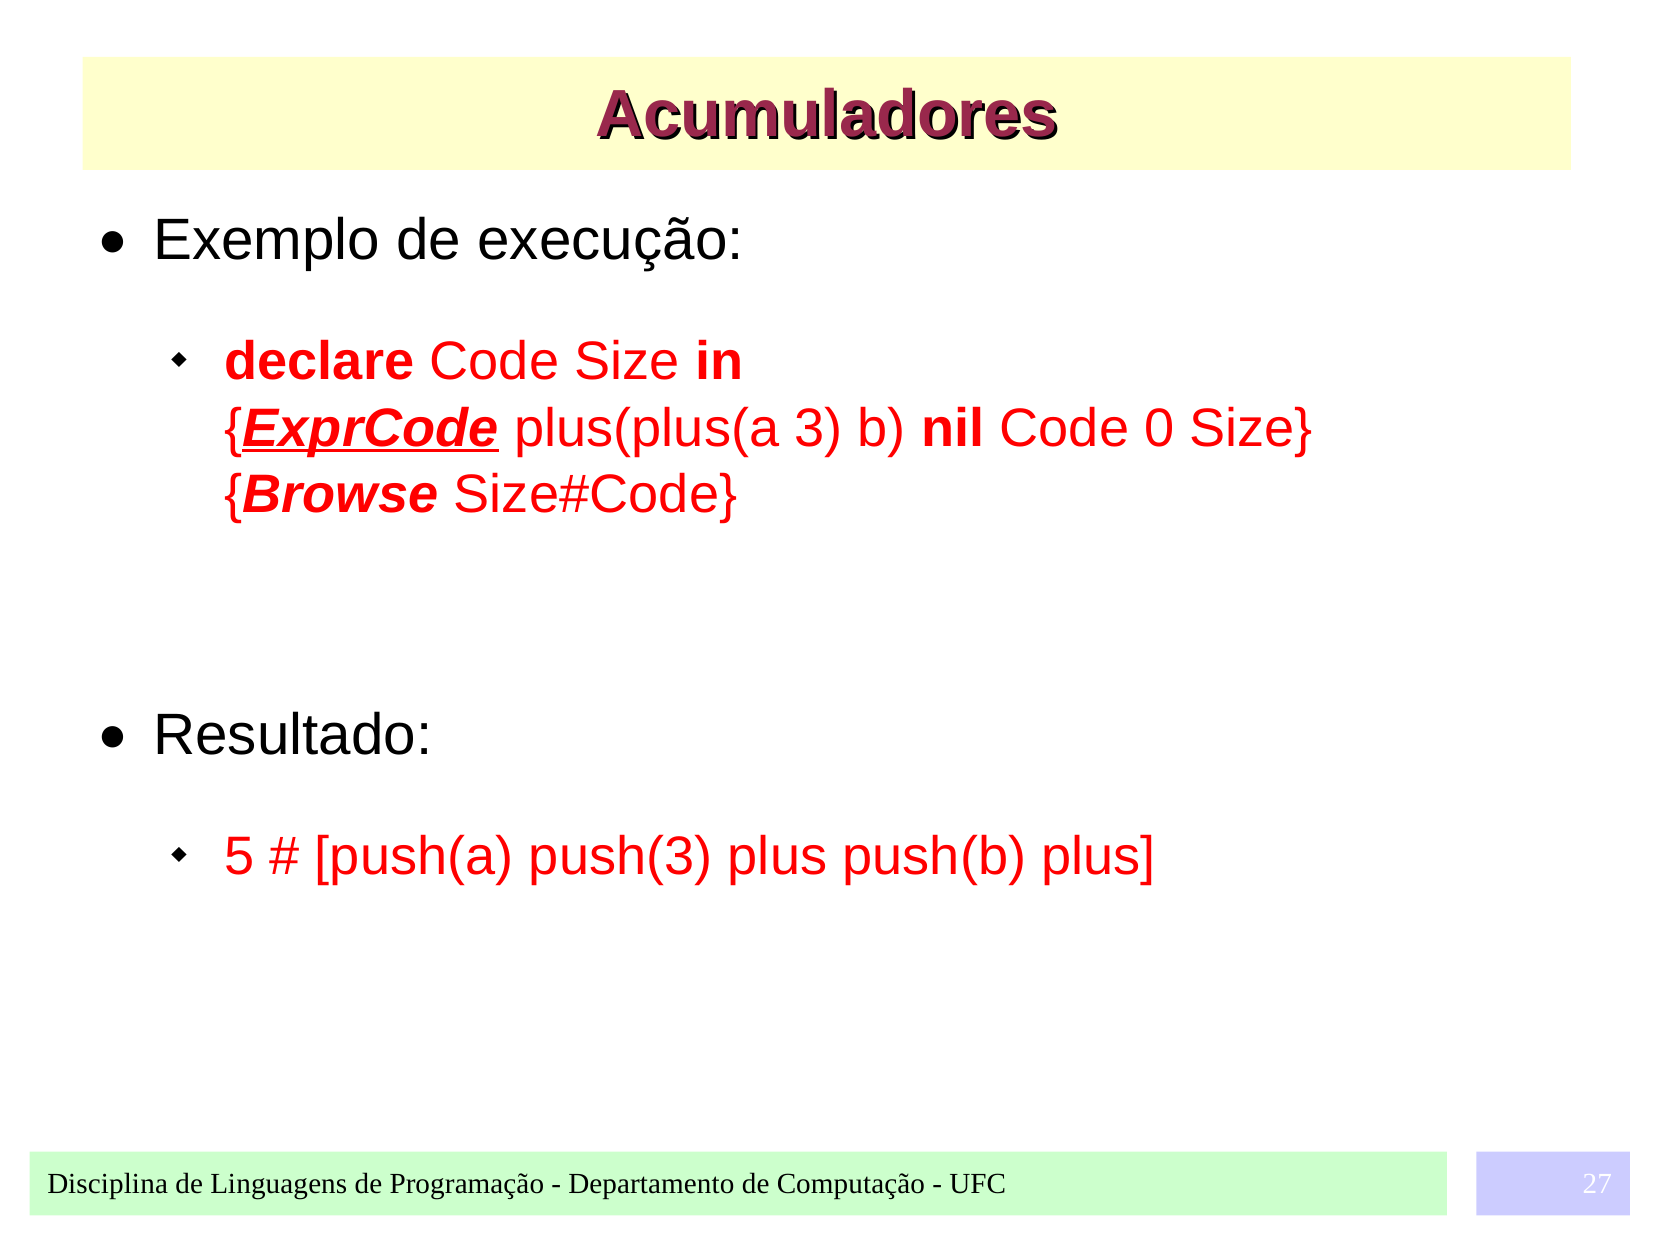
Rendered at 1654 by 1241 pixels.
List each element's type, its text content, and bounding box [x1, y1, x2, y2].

list Exemplo de execução: declare Code Size in {ExprCode plus(plus(a 3) b) nil Code 0 Size} {Browse Size#Code} Resultado: 5 # [push(a) push(3) plus push(b) plus] [82, 206, 1571, 1137]
title Acumuladores [82, 56, 1571, 170]
